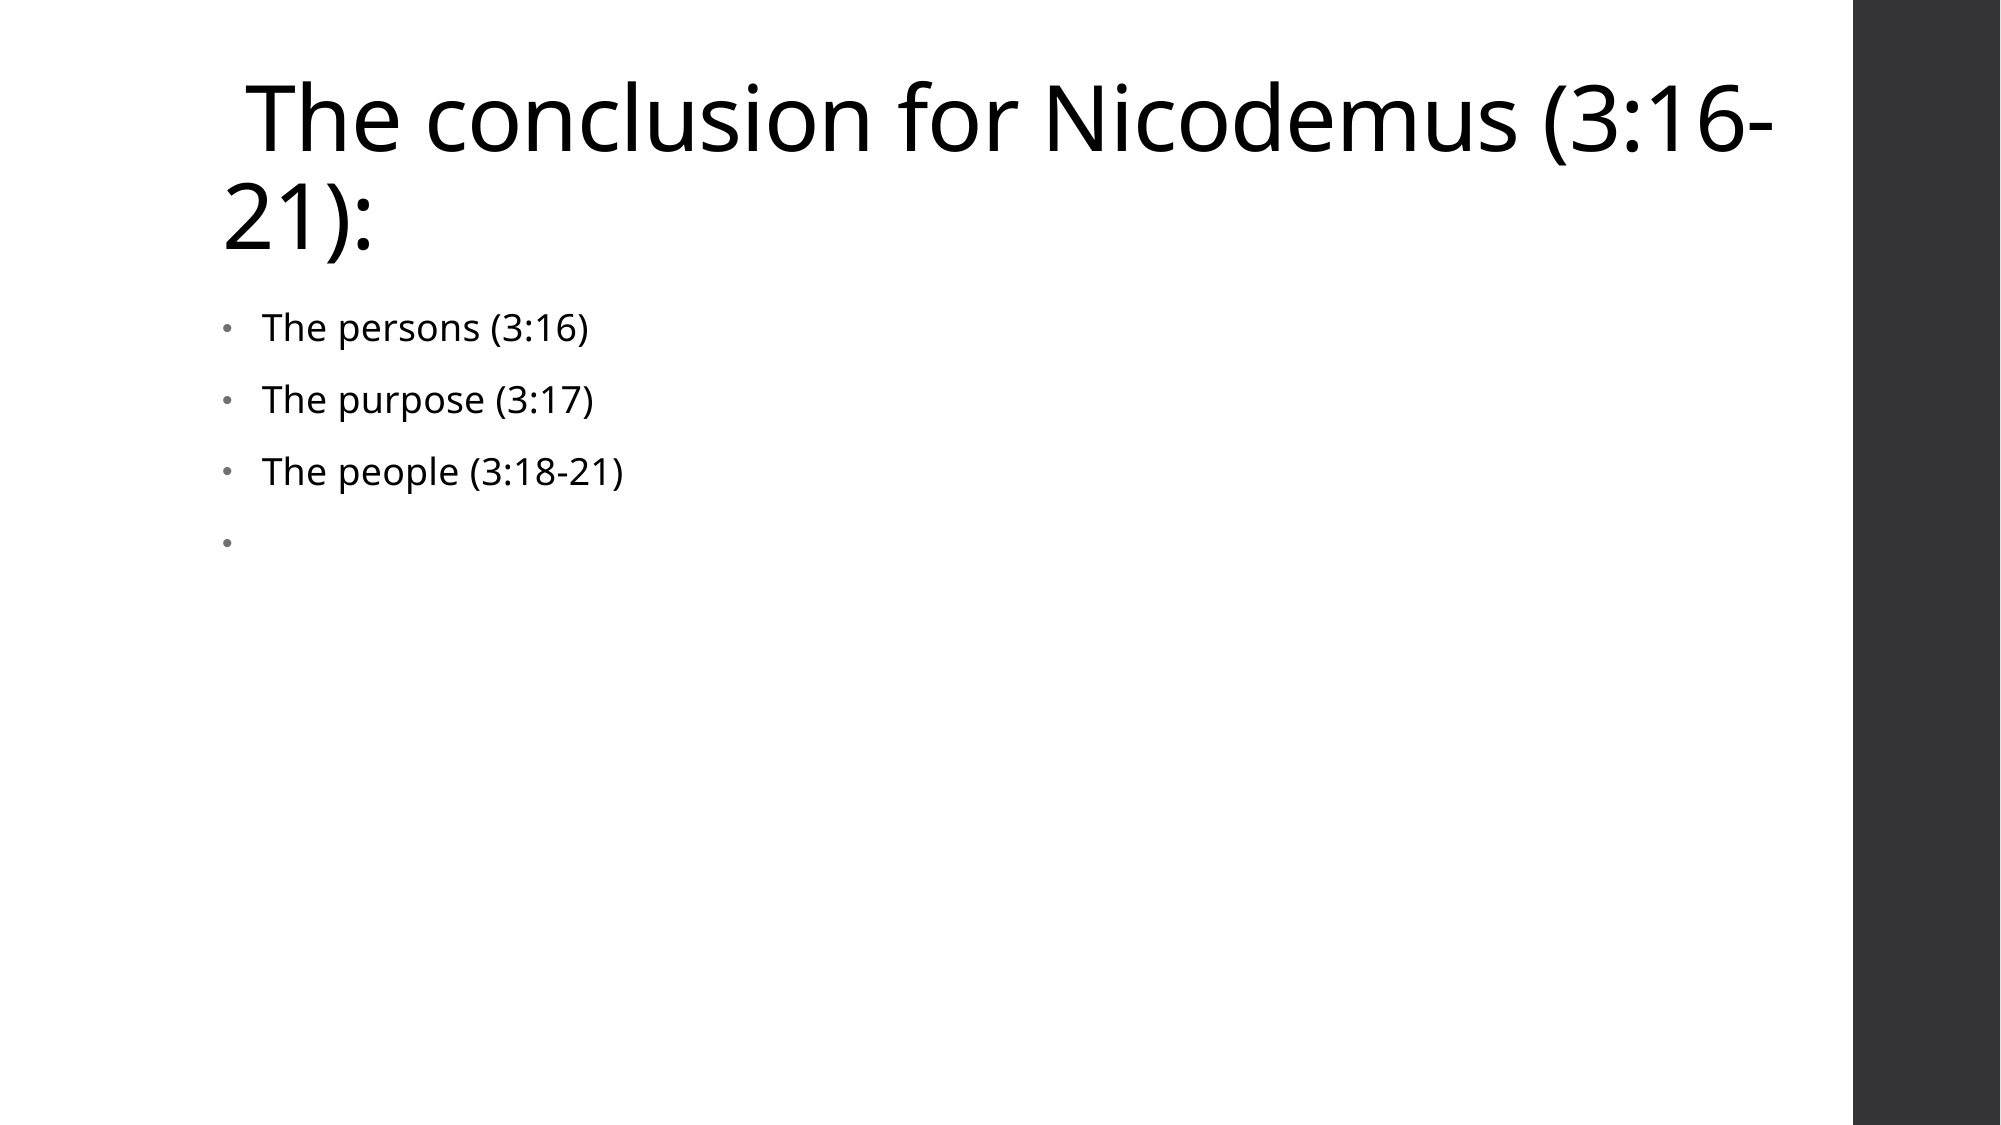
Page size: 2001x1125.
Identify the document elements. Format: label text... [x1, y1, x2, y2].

title The conclusion for Nicodemus (3:16-21): [206, 60, 1797, 278]
list The persons (3:16) The purpose (3:17) The people (3:18-21) [206, 299, 1617, 1014]
